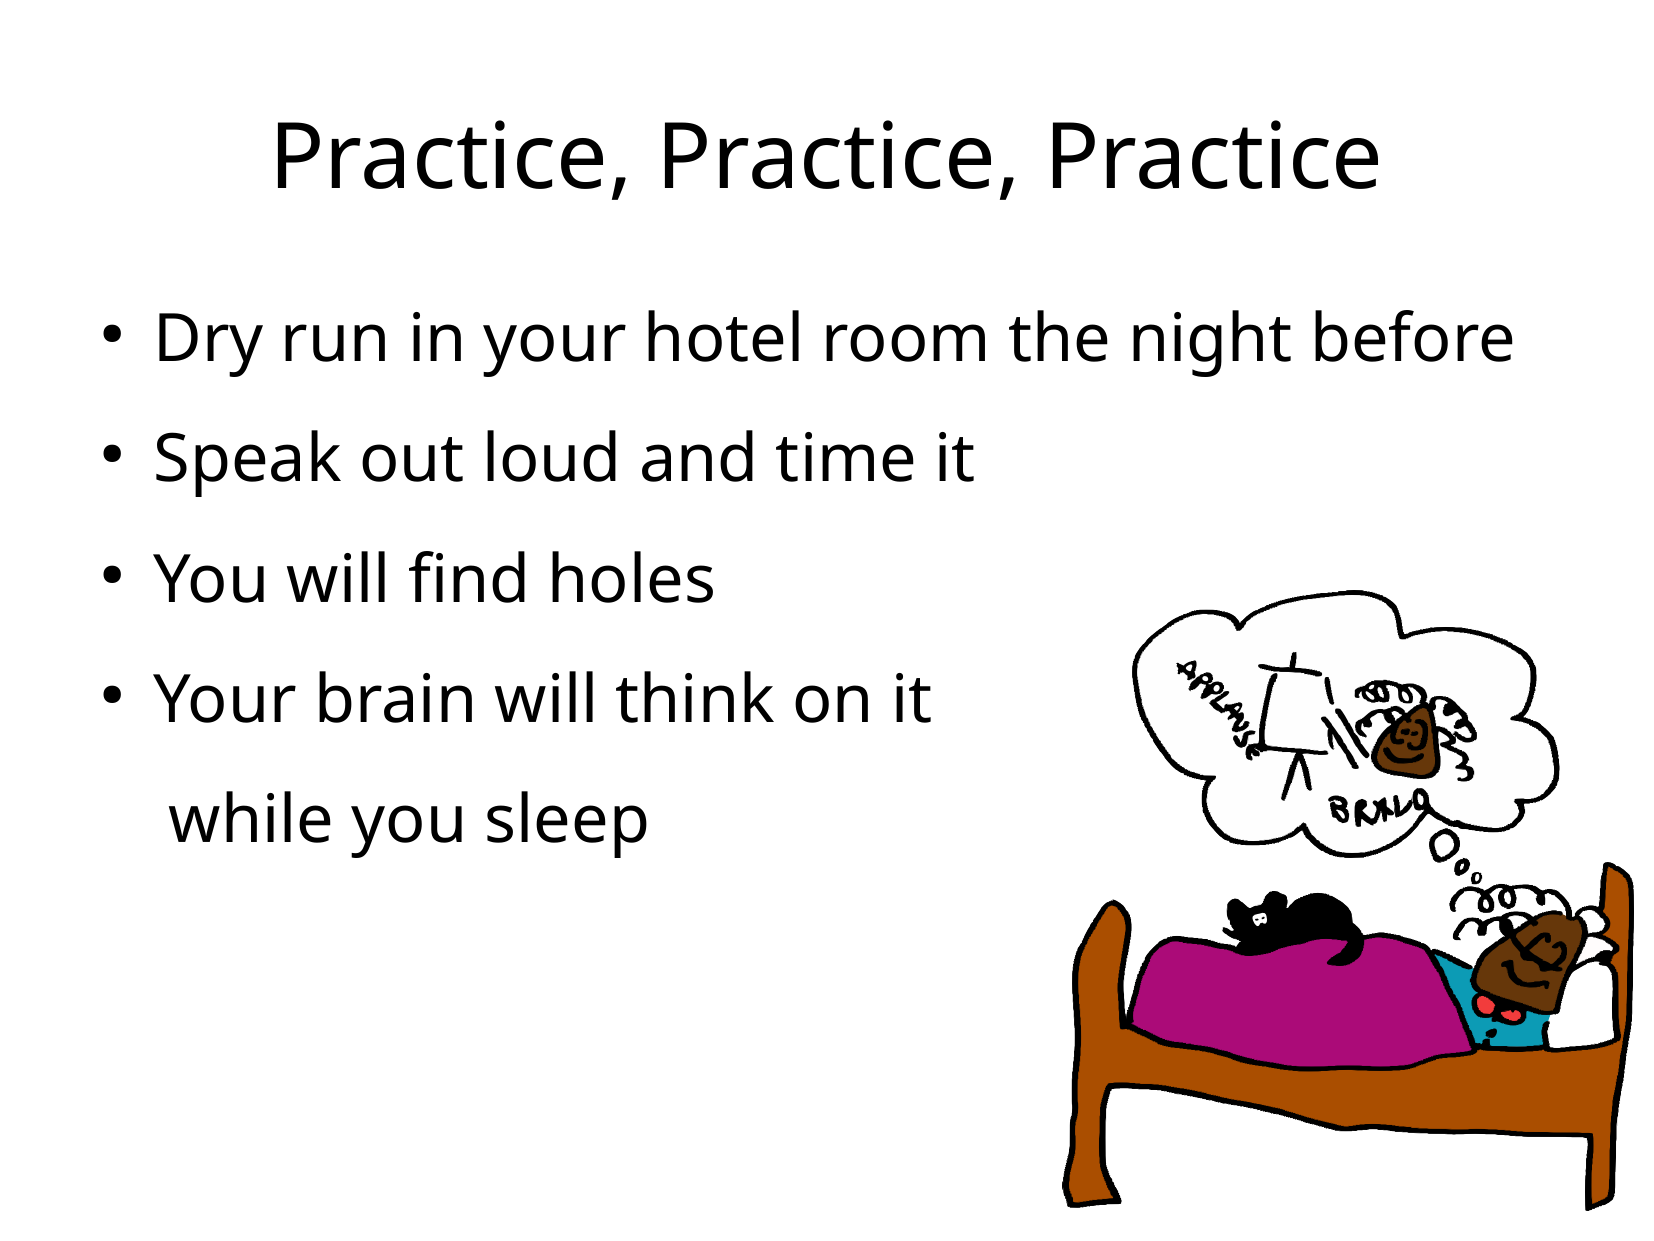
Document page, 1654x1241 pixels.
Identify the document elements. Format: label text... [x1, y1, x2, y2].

title Practice, Practice, Practice [82, 56, 1571, 250]
picture [1062, 590, 1634, 1211]
list Dry run in your hotel room the night before Speak out loud and time it You will find holes Your brain will think on it while you sleep [82, 290, 1571, 1109]
